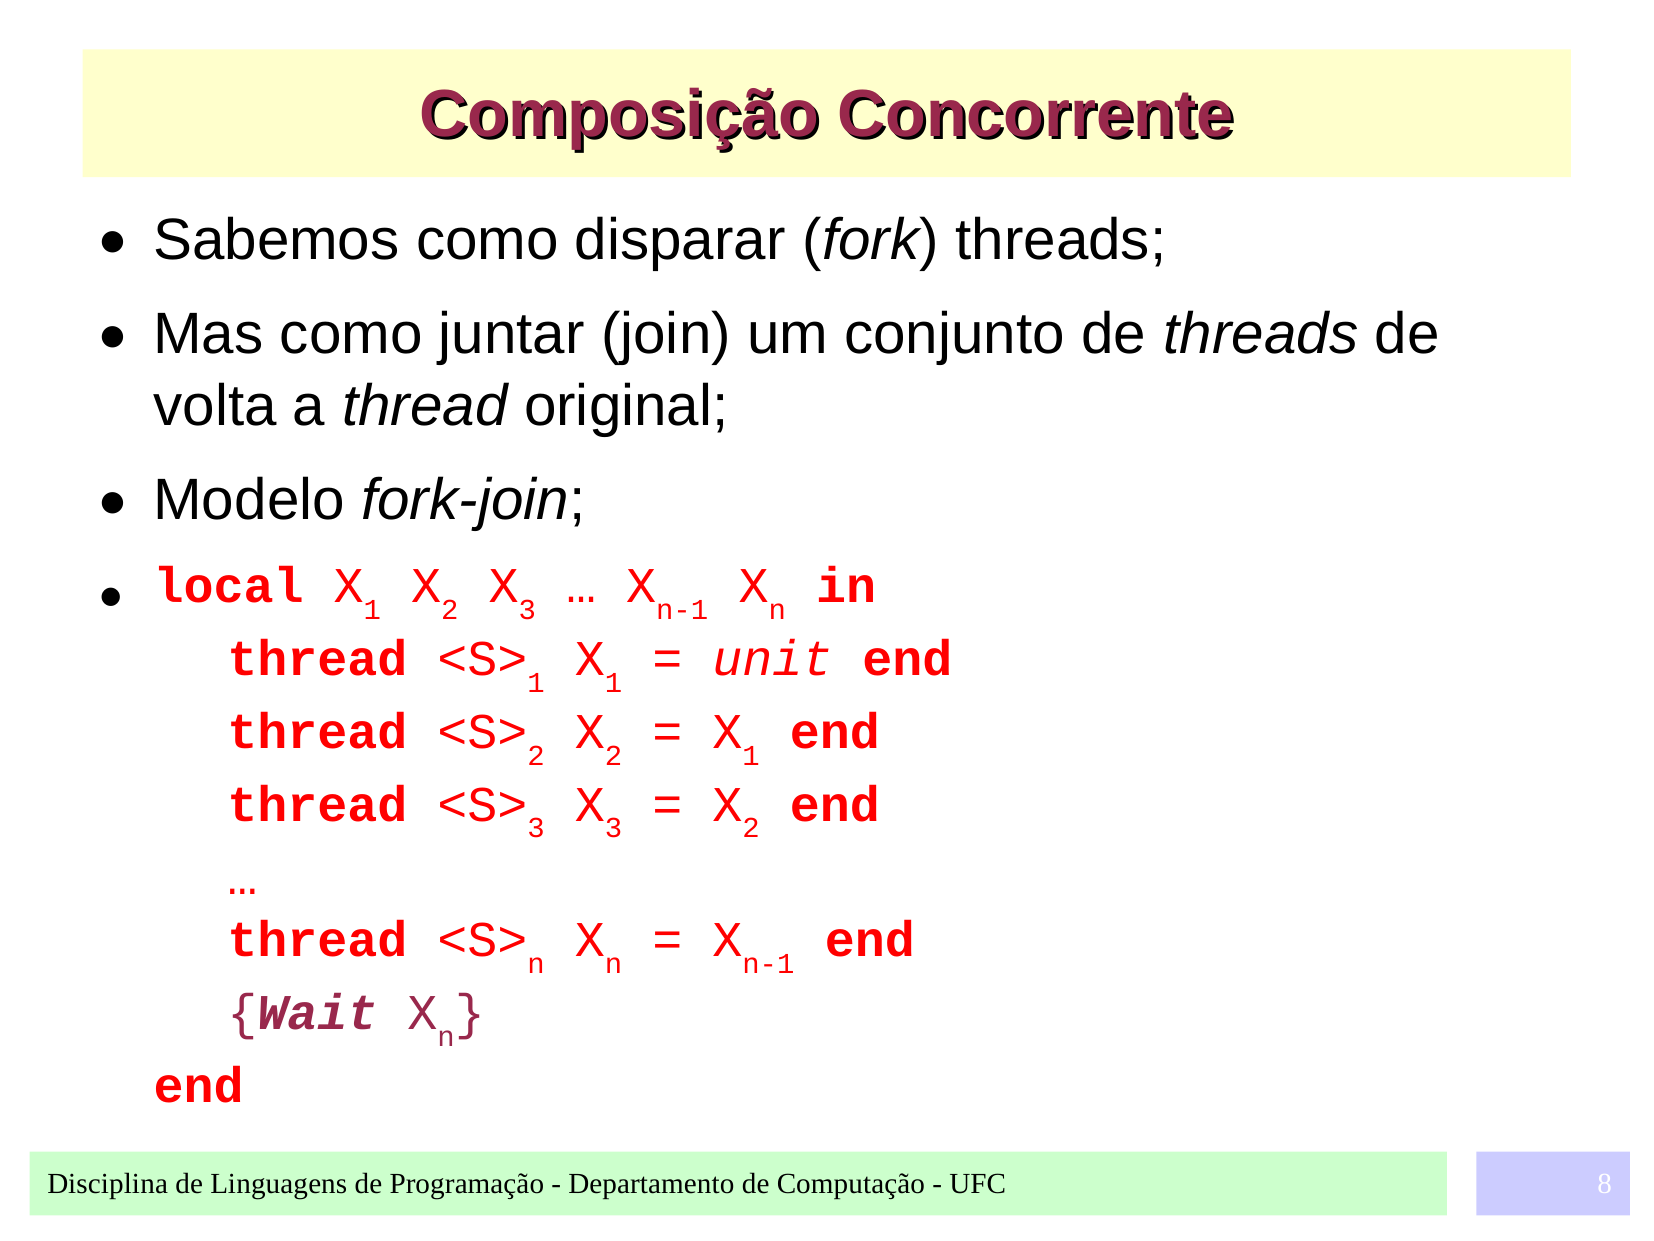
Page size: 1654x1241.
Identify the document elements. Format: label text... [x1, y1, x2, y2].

title Composição Concorrente [82, 49, 1571, 178]
list Sabemos como disparar (fork) threads; Mas como juntar (join) um conjunto de threads de volta a thread original; Modelo fork-join; local X1 X2 X3 … Xn-1 Xn in thread <S>1 X1 = unit end thread <S>2 X2 = X1 end thread <S>3 X3 = X2 end … thread <S>n Xn = Xn-1 end {Wait Xn} end [82, 206, 1571, 1137]
